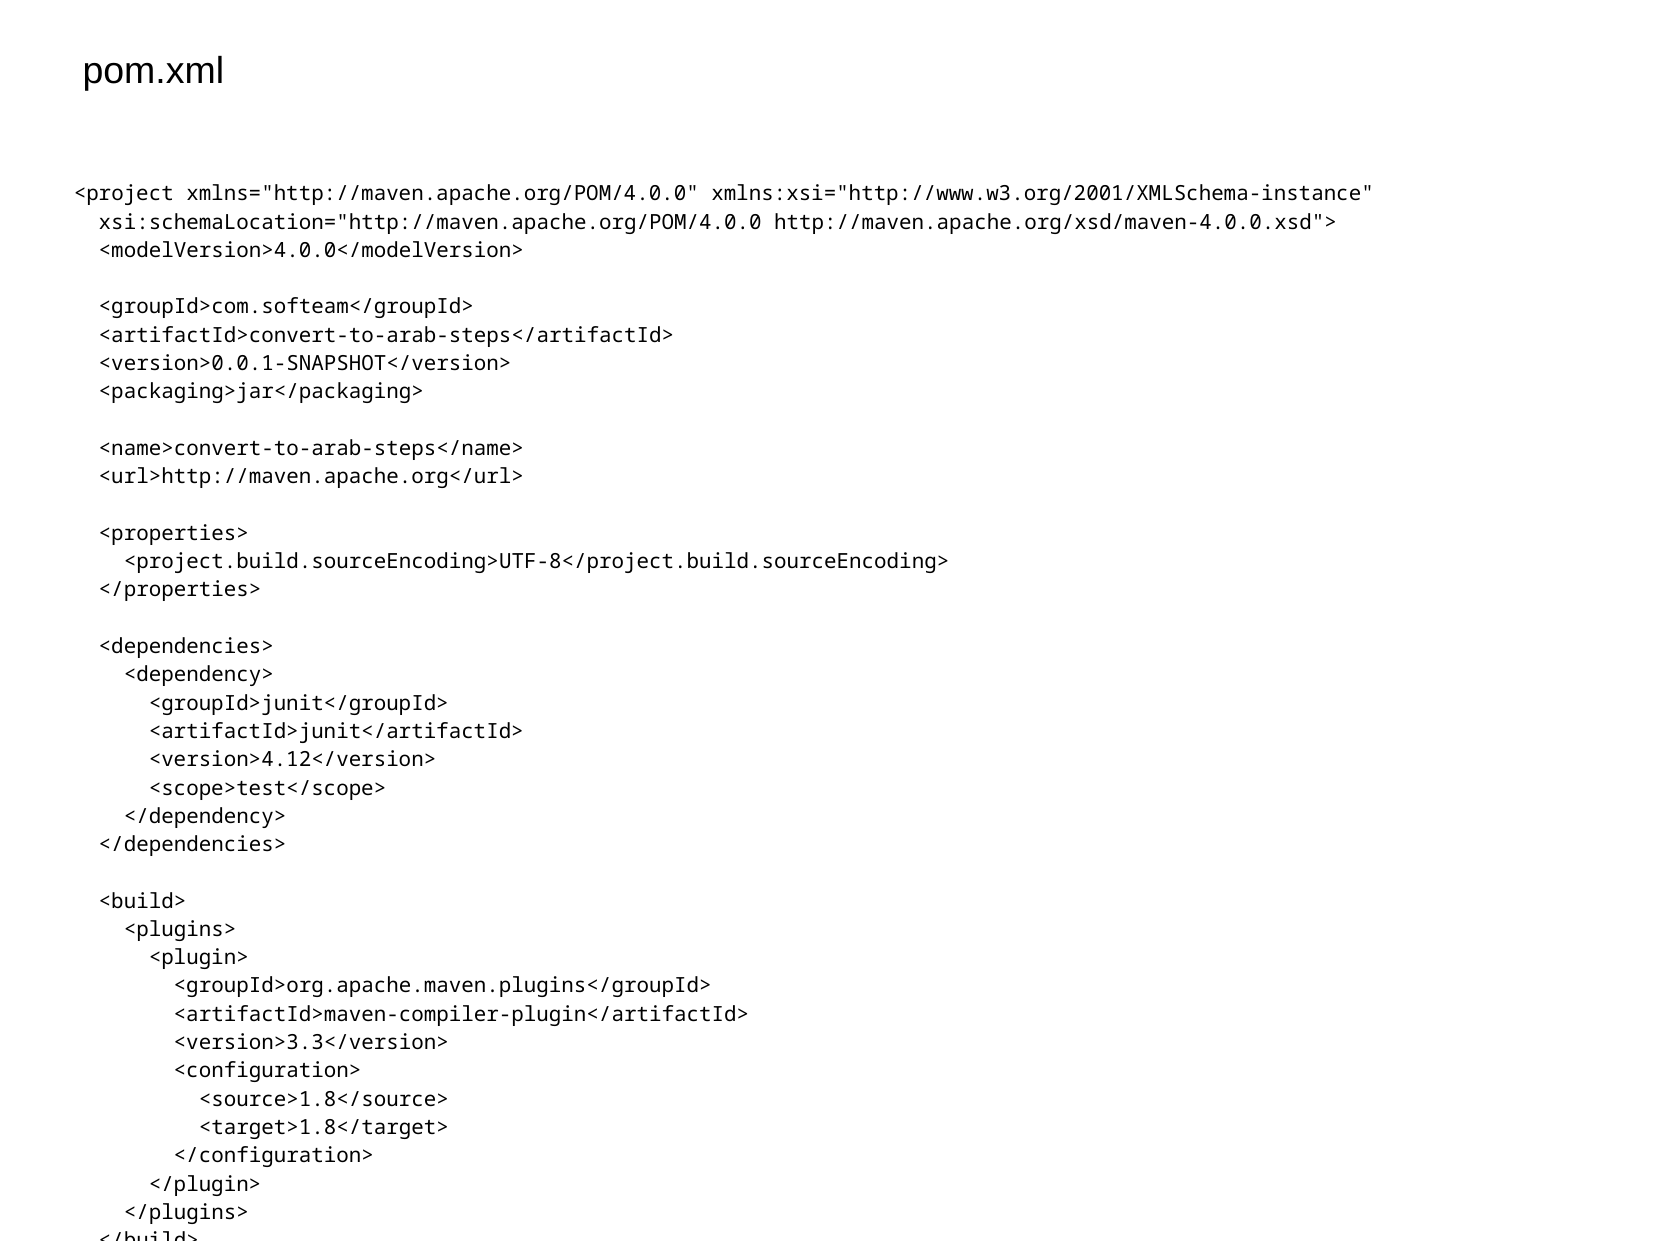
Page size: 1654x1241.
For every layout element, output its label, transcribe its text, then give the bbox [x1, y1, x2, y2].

text_box <project xmlns="http://maven.apache.org/POM/4.0.0" xmlns:xsi="http://www.w3.org/2001/XMLSchema-instance" xsi:schemaLocation="http://maven.apache.org/POM/4.0.0 http://maven.apache.org/xsd/maven-4.0.0.xsd"> <modelVersion>4.0.0</modelVersion> <groupId>com.softeam</groupId> <artifactId>convert-to-arab-steps</artifactId> <version>0.0.1-SNAPSHOT</version> <packaging>jar</packaging> <name>convert-to-arab-steps</name> <url>http://maven.apache.org</url> <properties> <project.build.sourceEncoding>UTF-8</project.build.sourceEncoding> </properties> <dependencies> <dependency> <groupId>junit</groupId> <artifactId>junit</artifactId> <version>4.12</version> <scope>test</scope> </dependency> </dependencies> <build> <plugins> <plugin> <groupId>org.apache.maven.plugins</groupId> <artifactId>maven-compiler-plugin</artifactId> <version>3.3</version> <configuration> <source>1.8</source> <target>1.8</target> </configuration> </plugin> </plugins> </build> </project> [59, 171, 1595, 1157]
subtitle pom.xml [82, 49, 1571, 107]
